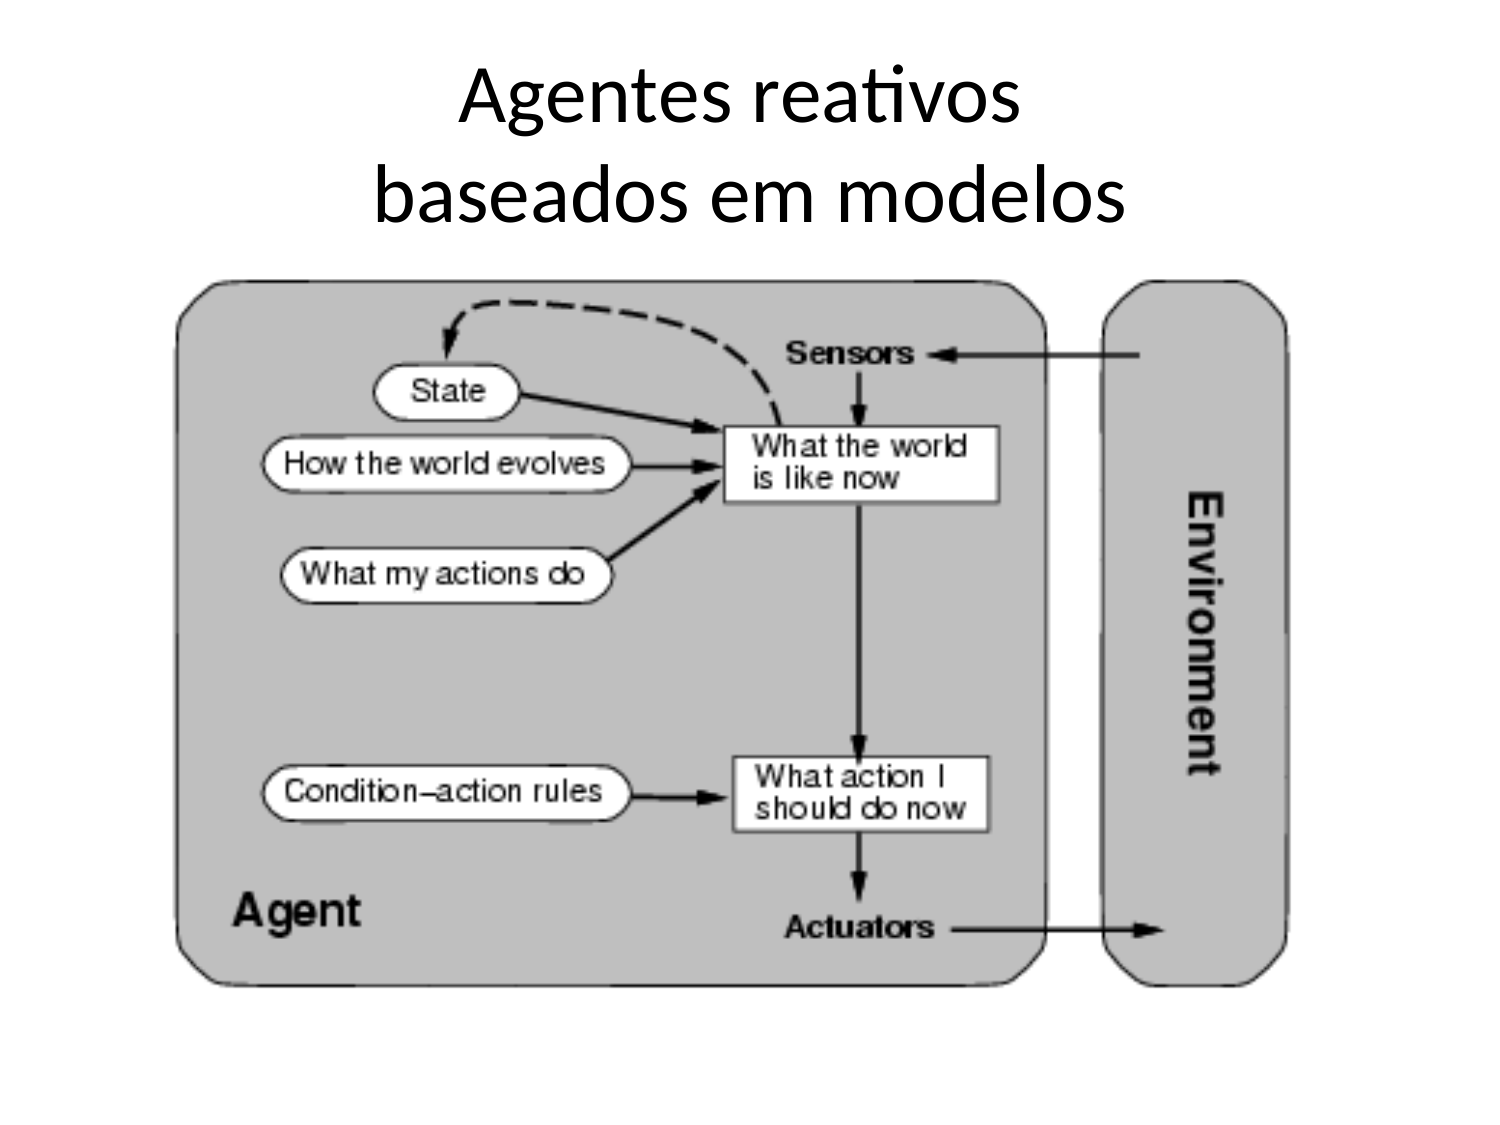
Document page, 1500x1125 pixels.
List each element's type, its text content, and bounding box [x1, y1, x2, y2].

text_box [171, 278, 1294, 994]
title Agentes reativos baseados em modelos [75, 31, 1426, 247]
